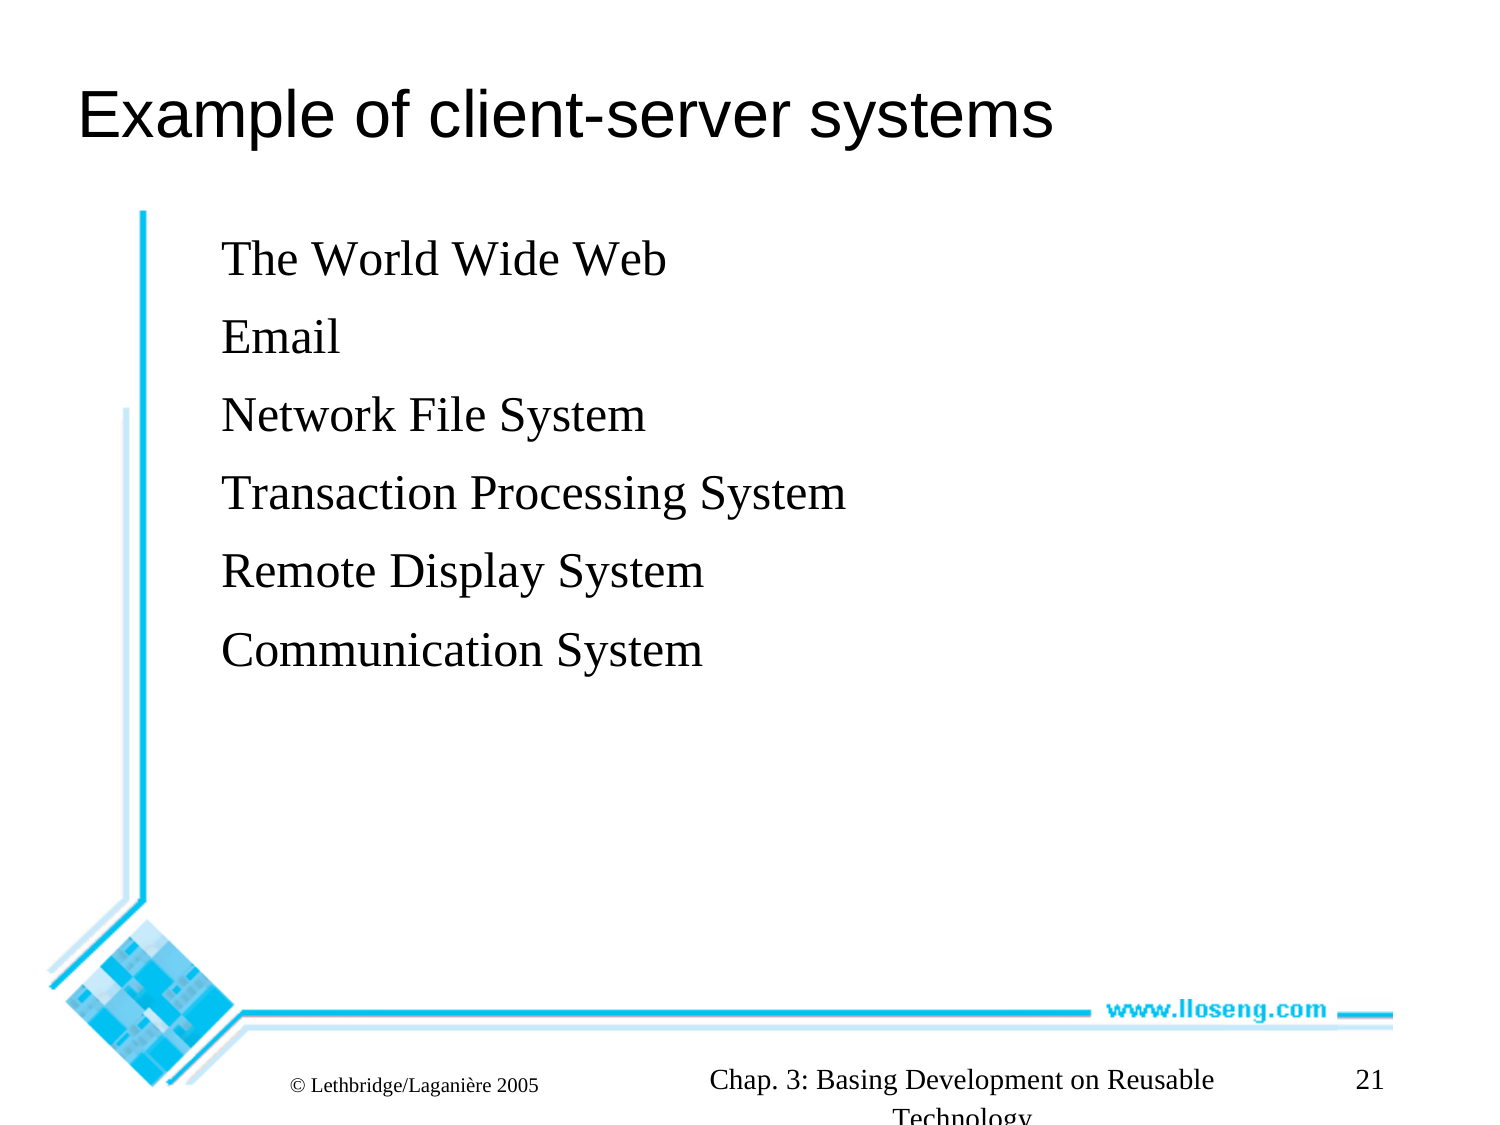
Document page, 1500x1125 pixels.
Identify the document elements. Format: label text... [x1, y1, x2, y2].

list The World Wide Web Email Network File System Transaction Processing System Remote Display System Communication System [174, 212, 1413, 1000]
text_box 15 [1325, 1050, 1401, 1125]
text_box Chap. 3: Basing Development on Reusable Technology [624, 1050, 1300, 1125]
picture [35, 199, 1363, 1089]
text_box © Lethbridge/Laganière 2005 [275, 1062, 601, 1125]
title Example of client-server systems [62, 37, 1413, 188]
